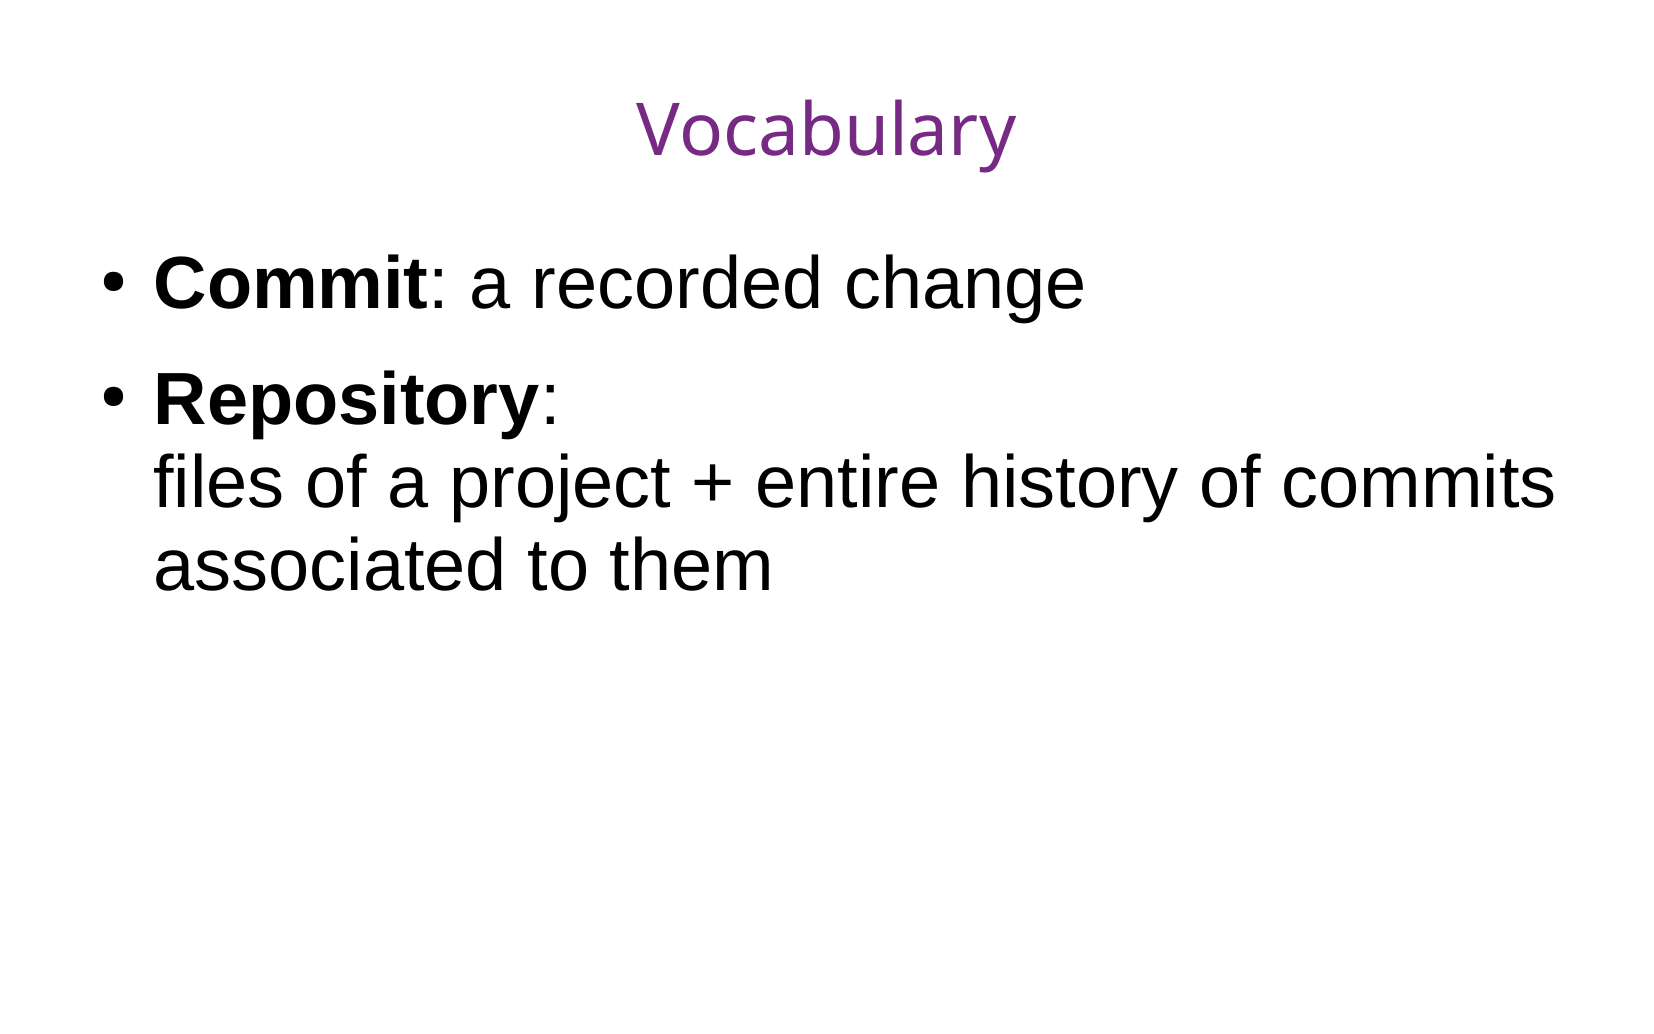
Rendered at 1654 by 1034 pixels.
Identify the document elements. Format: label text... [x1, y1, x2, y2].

list Commit: a recorded change Repository: files of a project + entire history of commits associated to them [82, 241, 1571, 842]
title Vocabulary [82, 41, 1571, 214]
